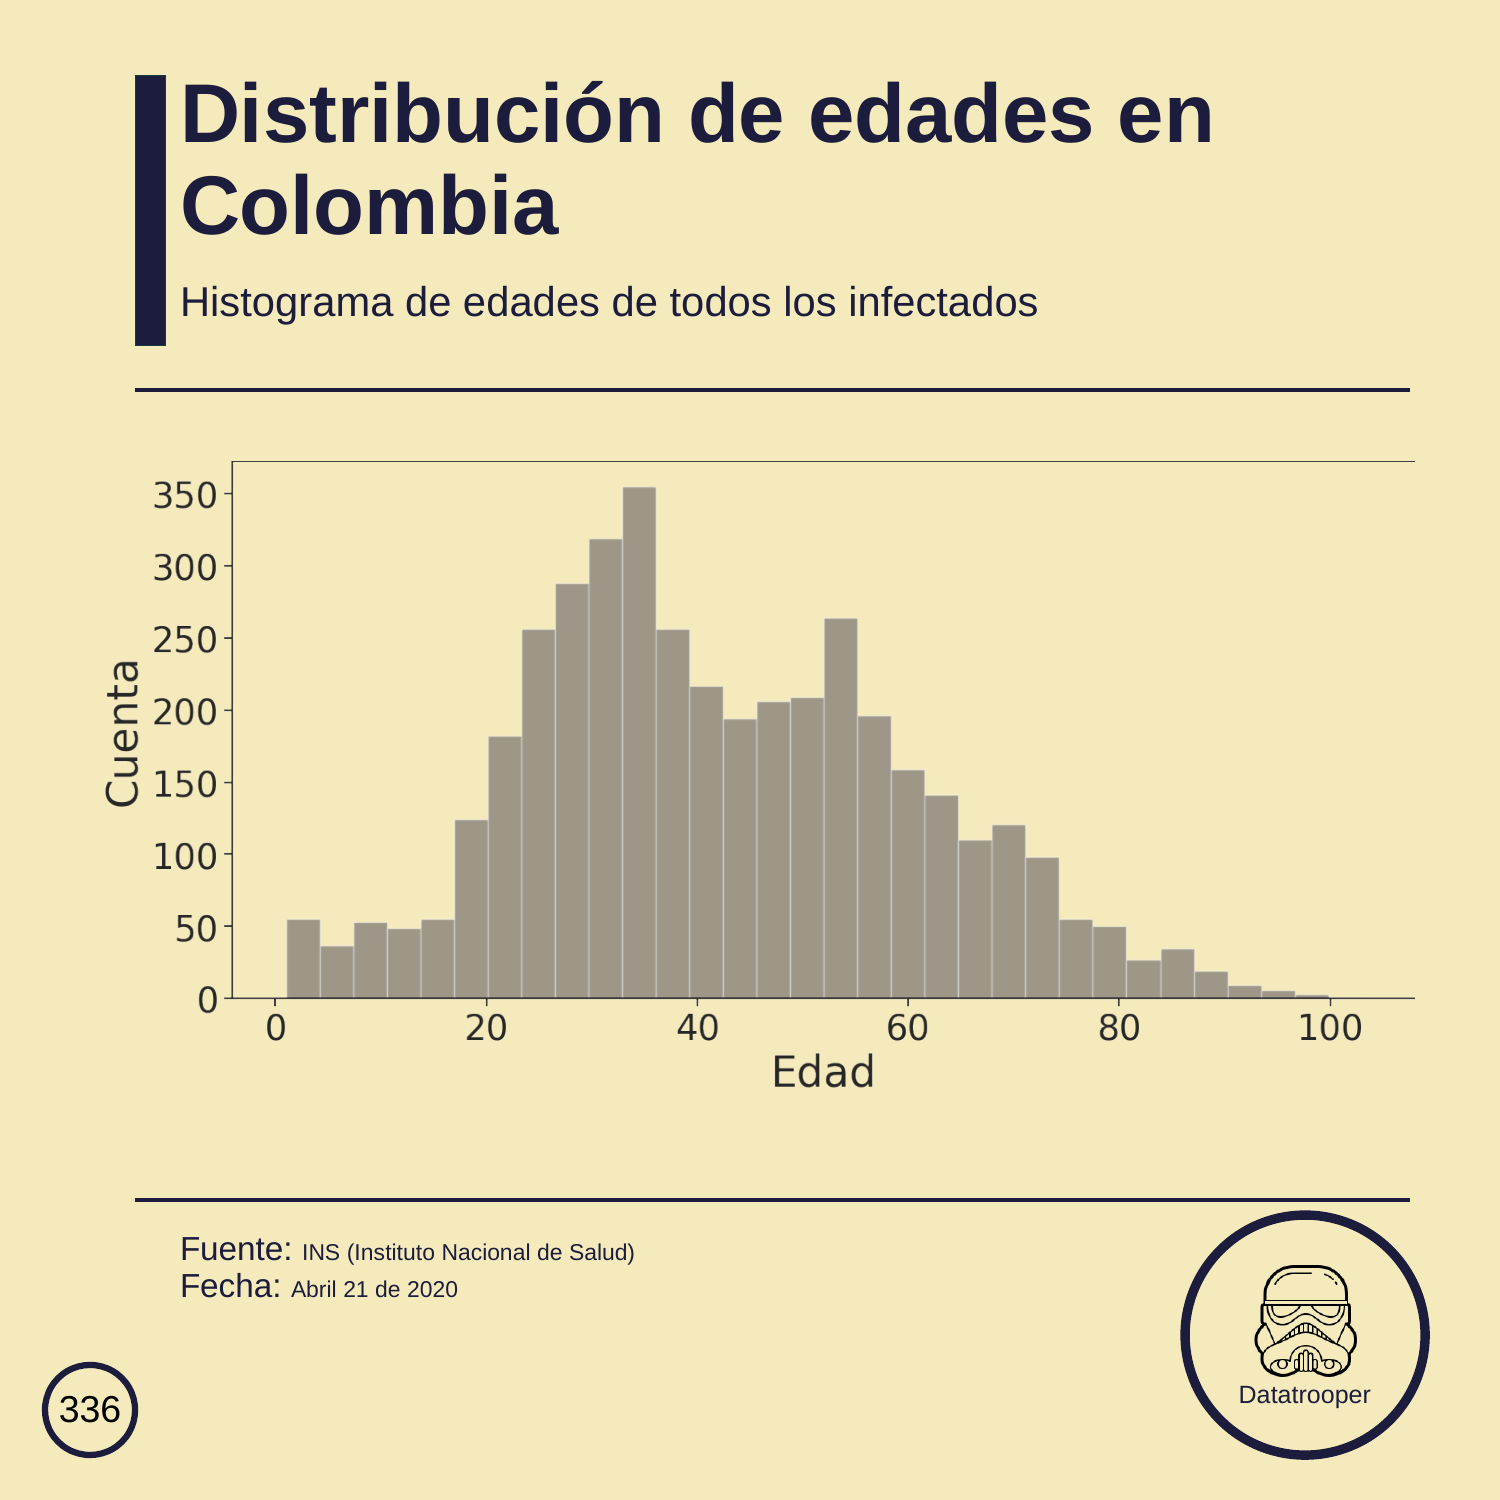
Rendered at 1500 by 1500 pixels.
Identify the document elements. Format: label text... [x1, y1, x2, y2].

title Distribución de edades en Colombia [180, 64, 1351, 254]
text_box [1185, 1215, 1426, 1456]
title Histograma de edades de todos los infectados [180, 254, 1351, 350]
text_box [135, 75, 166, 346]
text_box Datatrooper [1230, 1379, 1381, 1411]
text_box 336 [45, 1364, 136, 1456]
picture [103, 461, 1415, 1096]
title Fuente: INS (Instituto Nacional de Salud) Fecha: Abril 21 de 2020 [180, 1193, 1201, 1198]
picture [1230, 1245, 1381, 1379]
title Fuente: INS (Instituto Nacional de Salud) Fecha: Abril 21 de 2020 [180, 1202, 1201, 1342]
